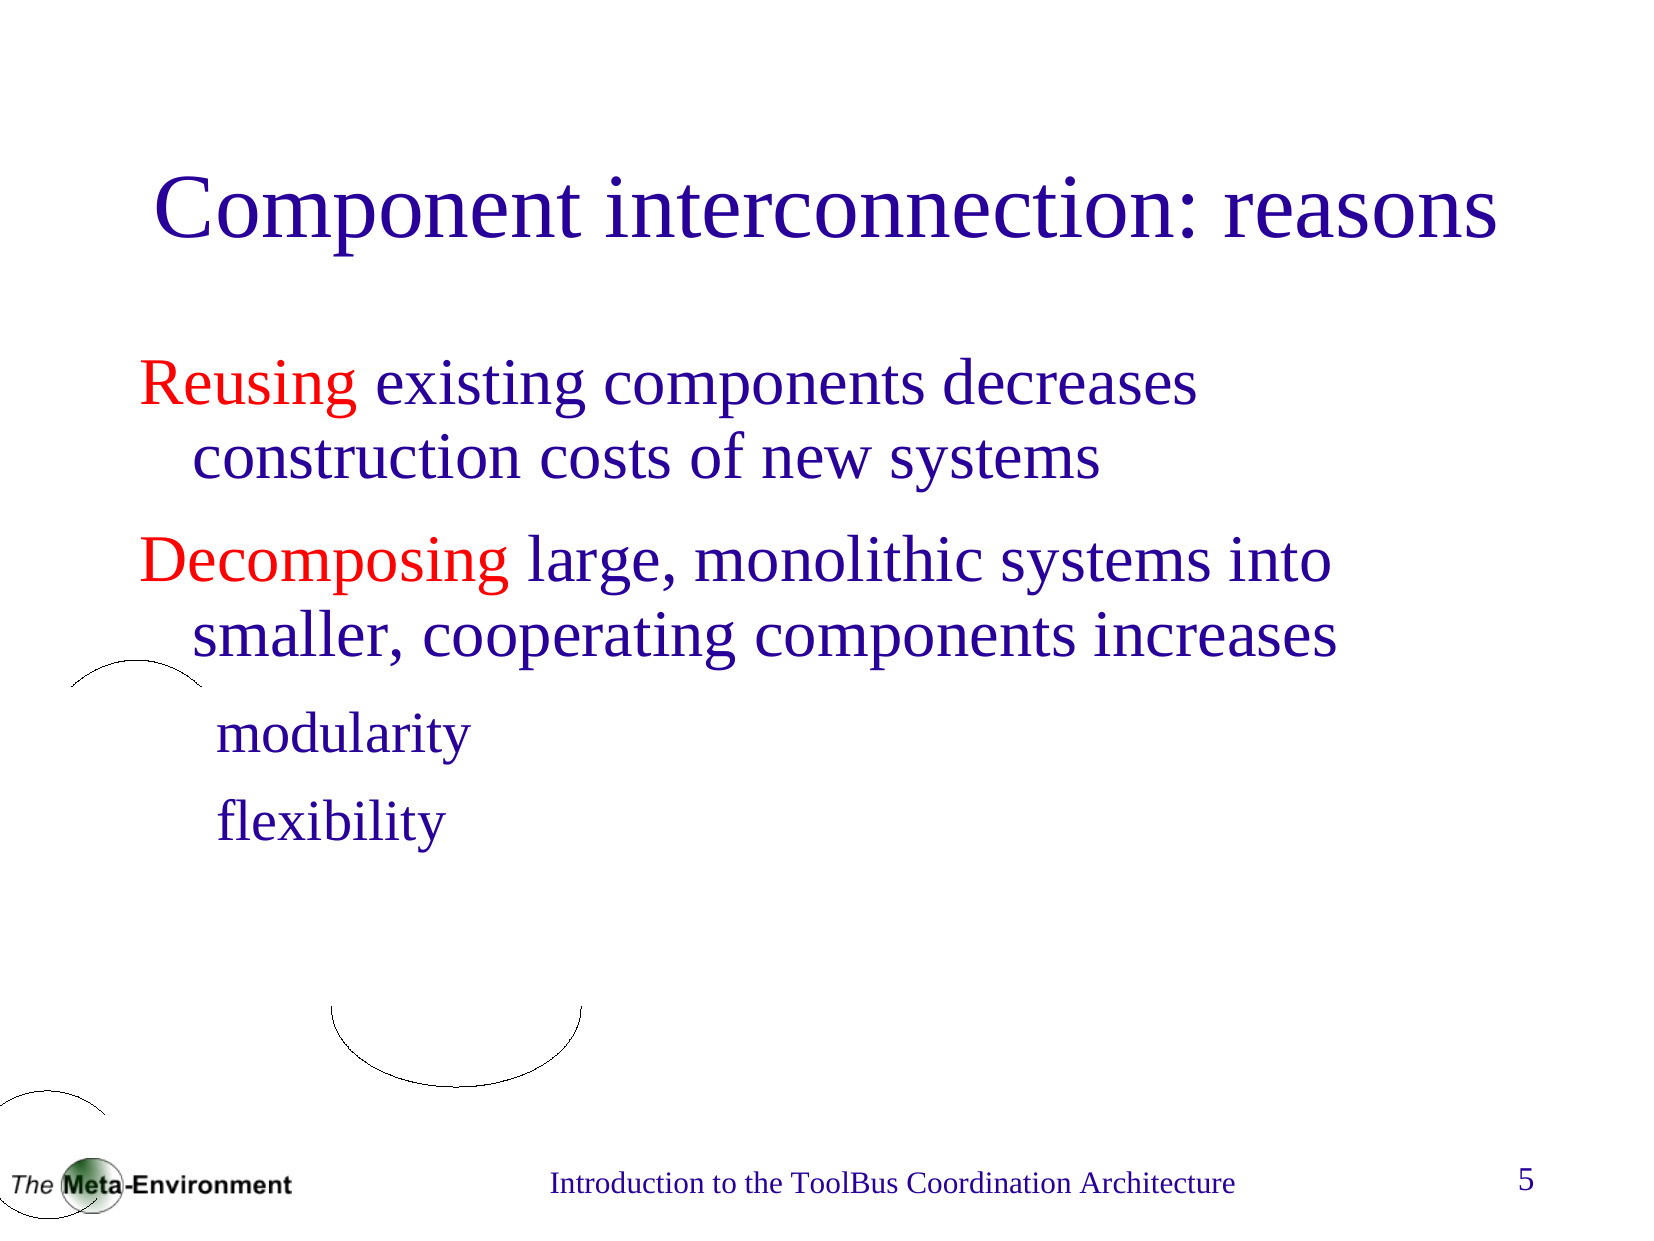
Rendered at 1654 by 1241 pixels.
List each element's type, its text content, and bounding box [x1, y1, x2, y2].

picture [12, 1158, 292, 1214]
list Reusing existing components decreases construction costs of new systems Decomposing large, monolithic systems into smaller, cooperating components increases modularity flexibility [121, 344, 1534, 1127]
title Component interconnection: reasons [121, 102, 1534, 311]
